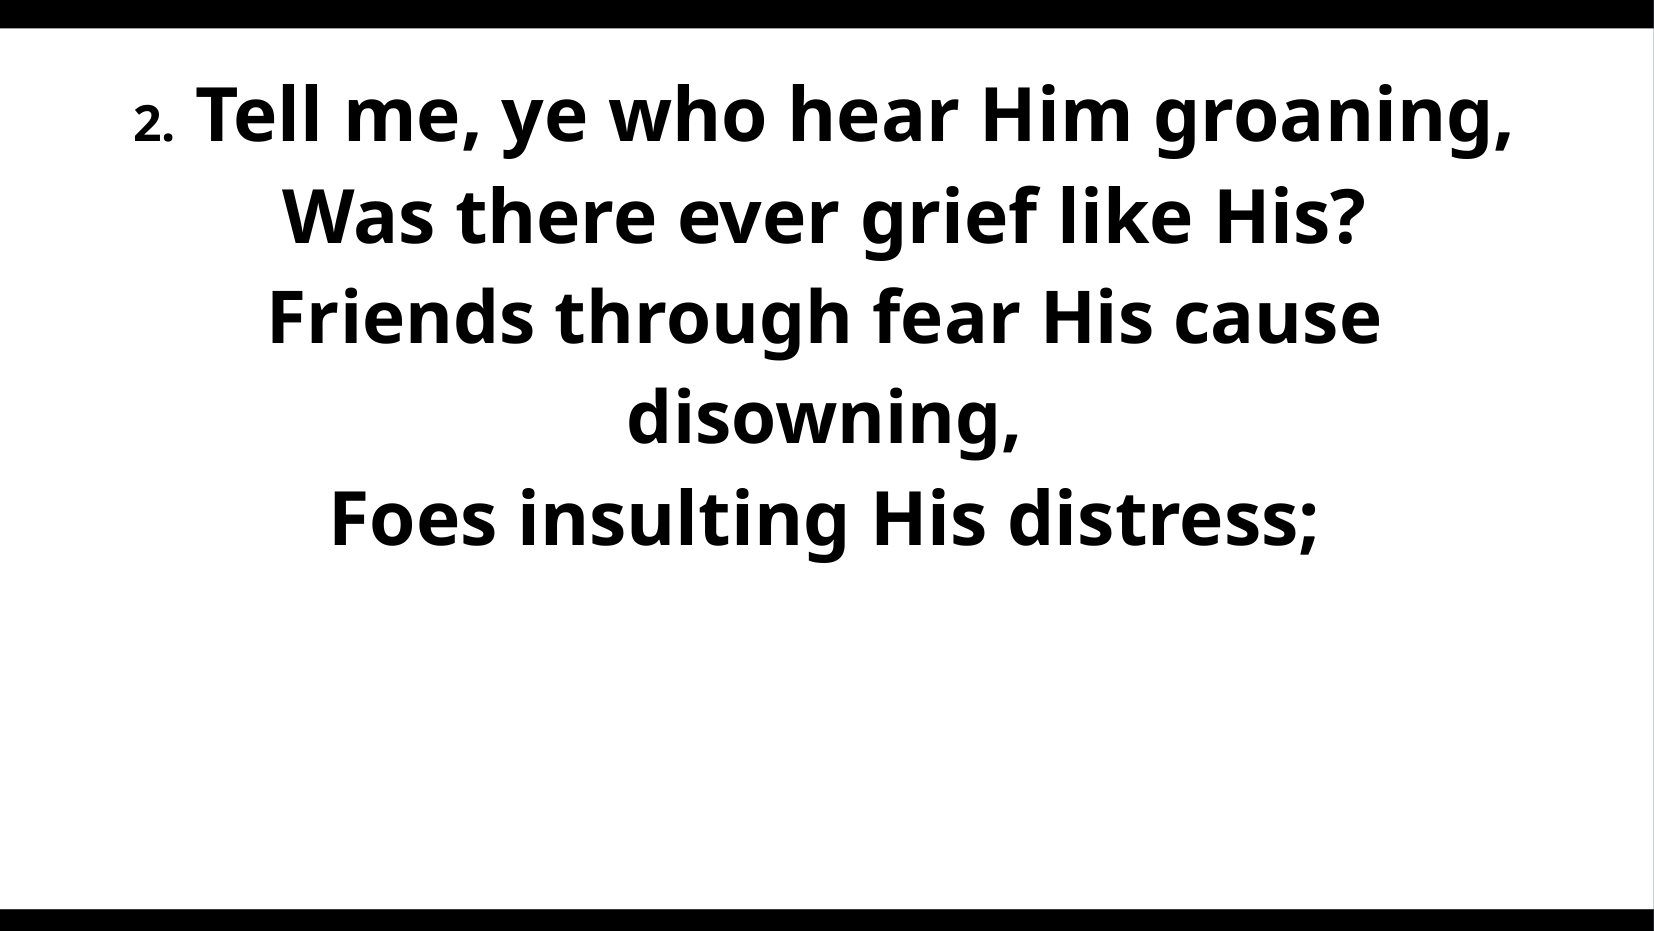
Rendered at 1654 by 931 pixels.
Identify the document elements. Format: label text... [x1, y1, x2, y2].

picture [0, 0, 1654, 931]
text_box 2. Tell me, ye who hear Him groaning, Was there ever grief like His? Friends through fear His cause disowning, Foes insulting His distress; [90, 53, 1561, 466]
